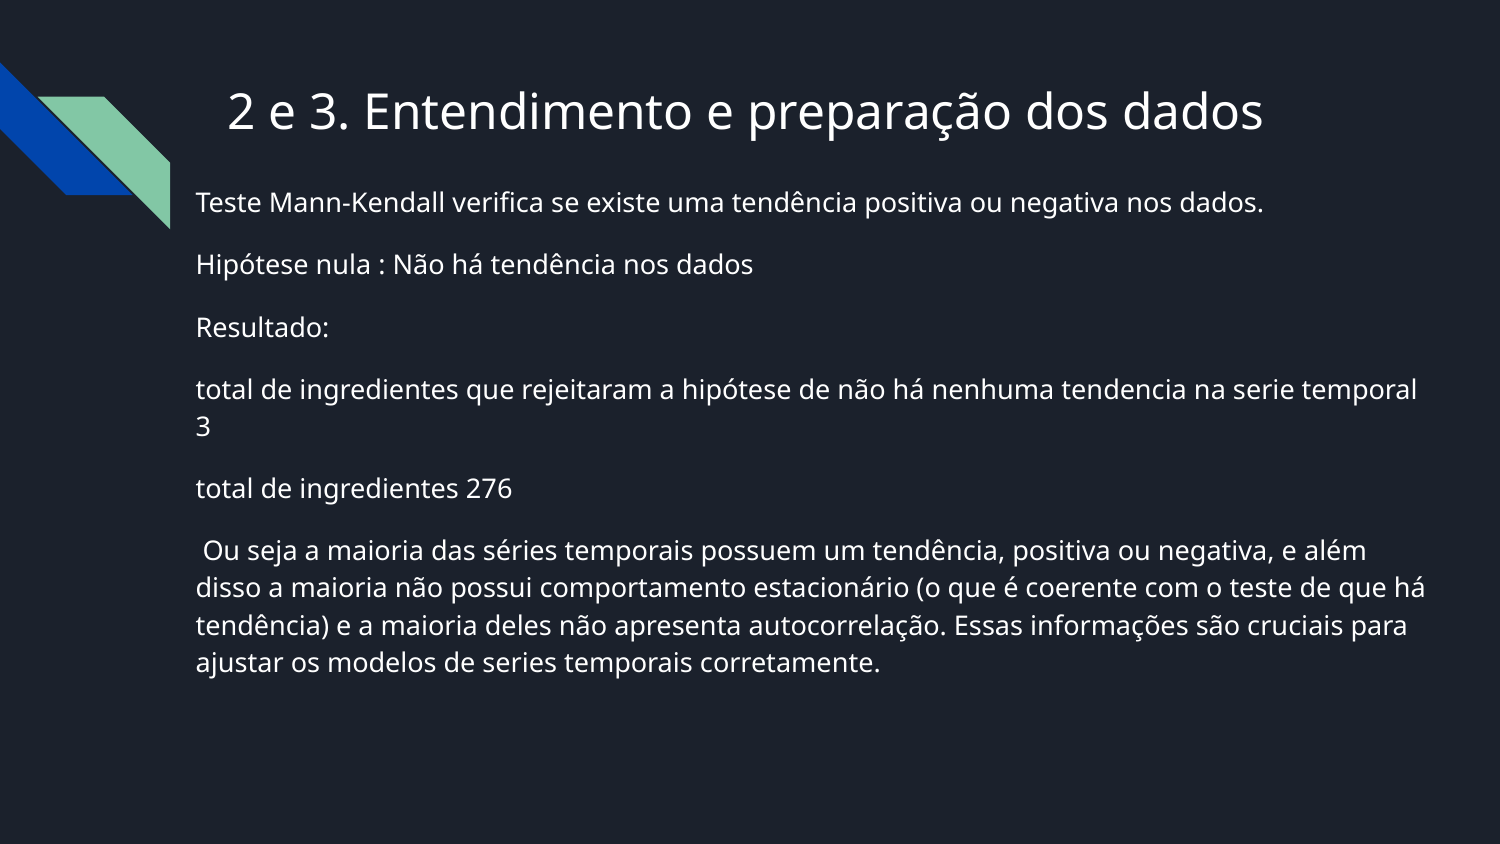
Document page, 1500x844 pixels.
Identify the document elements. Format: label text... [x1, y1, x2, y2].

list Teste Mann-Kendall verifica se existe uma tendência positiva ou negativa nos dados. Hipótese nula : Não há tendência nos dados Resultado: total de ingredientes que rejeitaram a hipótese de não há nenhuma tendencia na serie temporal 3 total de ingredientes 276 Ou seja a maioria das séries temporais possuem um tendência, positiva ou negativa, e além disso a maioria não possui comportamento estacionário (o que é coerente com o teste de que há tendência) e a maioria deles não apresenta autocorrelação. Essas informações são cruciais para ajustar os modelos de series temporais corretamente. [180, 165, 1454, 817]
title 2 e 3. Entendimento e preparação dos dados [212, 64, 1368, 165]
